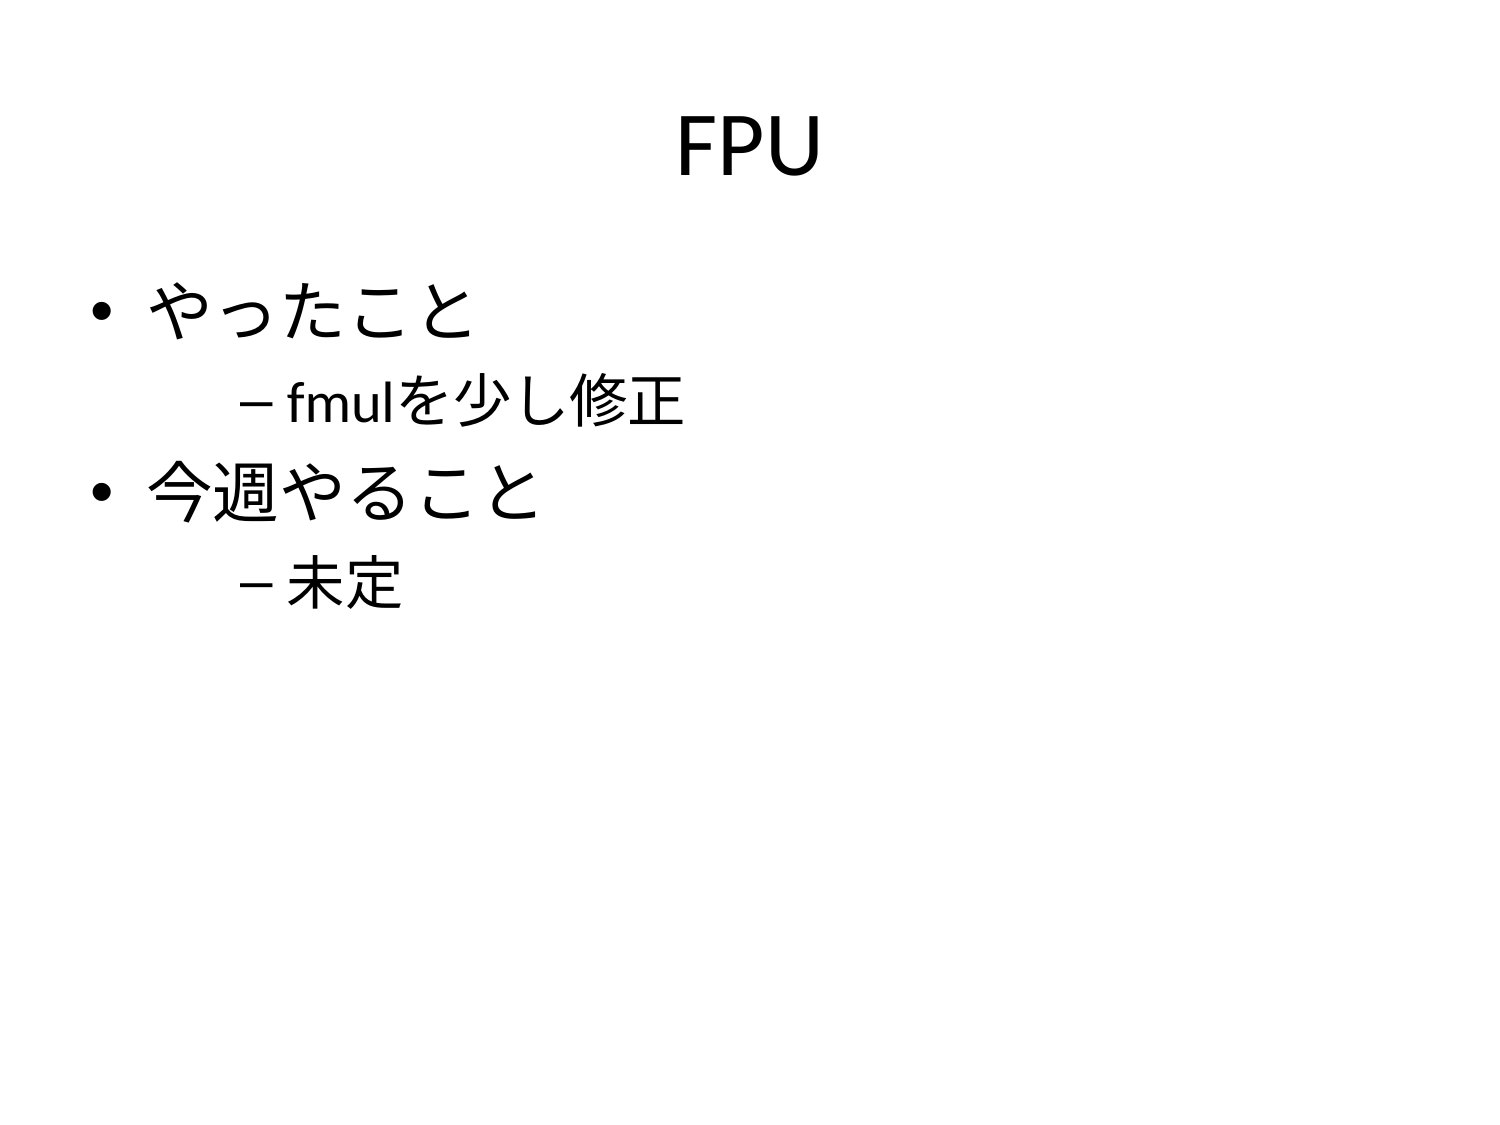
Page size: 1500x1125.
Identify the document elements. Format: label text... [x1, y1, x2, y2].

title FPU [75, 45, 1426, 233]
list やったこと fmulを少し修正 今週やること 未定 [75, 262, 1426, 1005]
